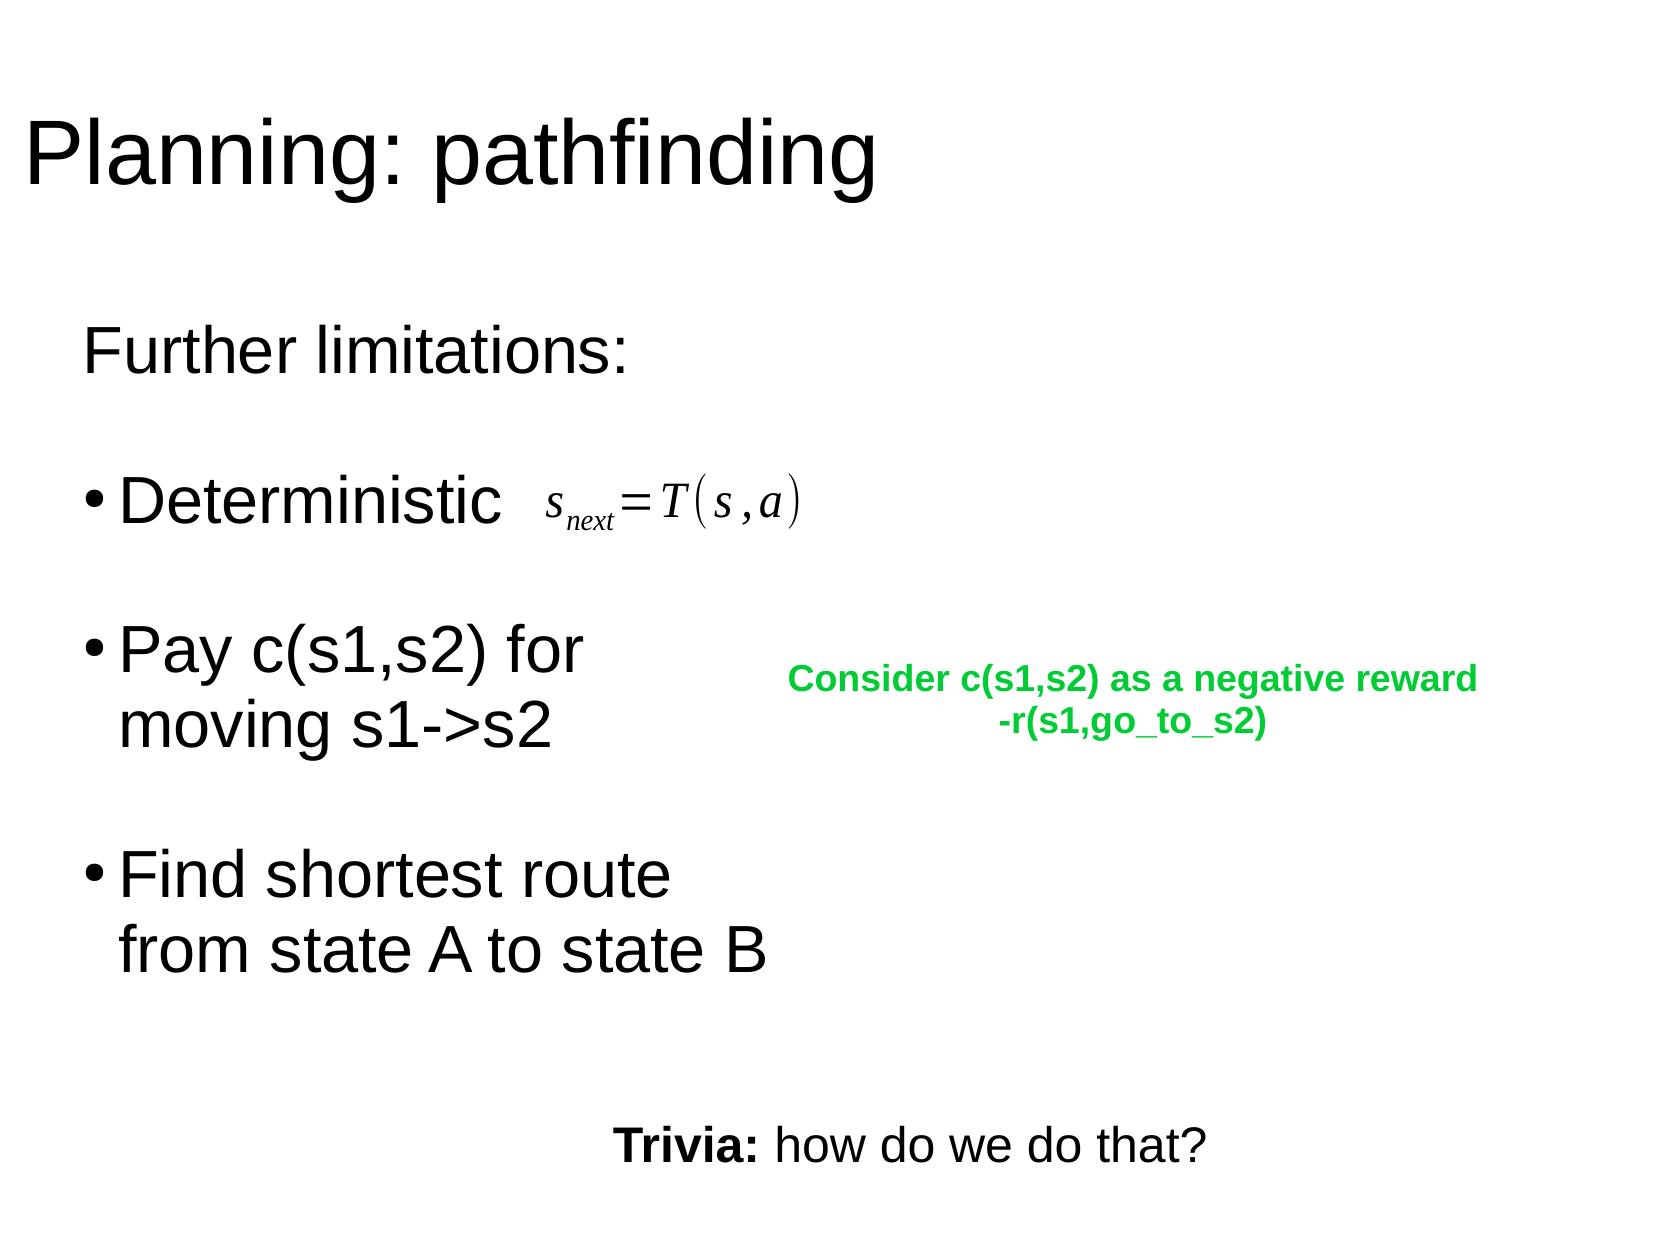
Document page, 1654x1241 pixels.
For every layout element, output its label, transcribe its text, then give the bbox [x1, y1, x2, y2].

text_box Trivia: how do we do that? [598, 1110, 1223, 1182]
title Planning: pathfinding [23, 49, 1512, 257]
chart [533, 469, 813, 536]
subtitle Further limitations: Deterministic Pay c(s1,s2) for moving s1->s2 Find shortest route from state A to state B [82, 290, 1571, 1010]
text_box Consider c(s1,s2) as a negative reward -r(s1,go_to_s2) [772, 649, 1494, 749]
